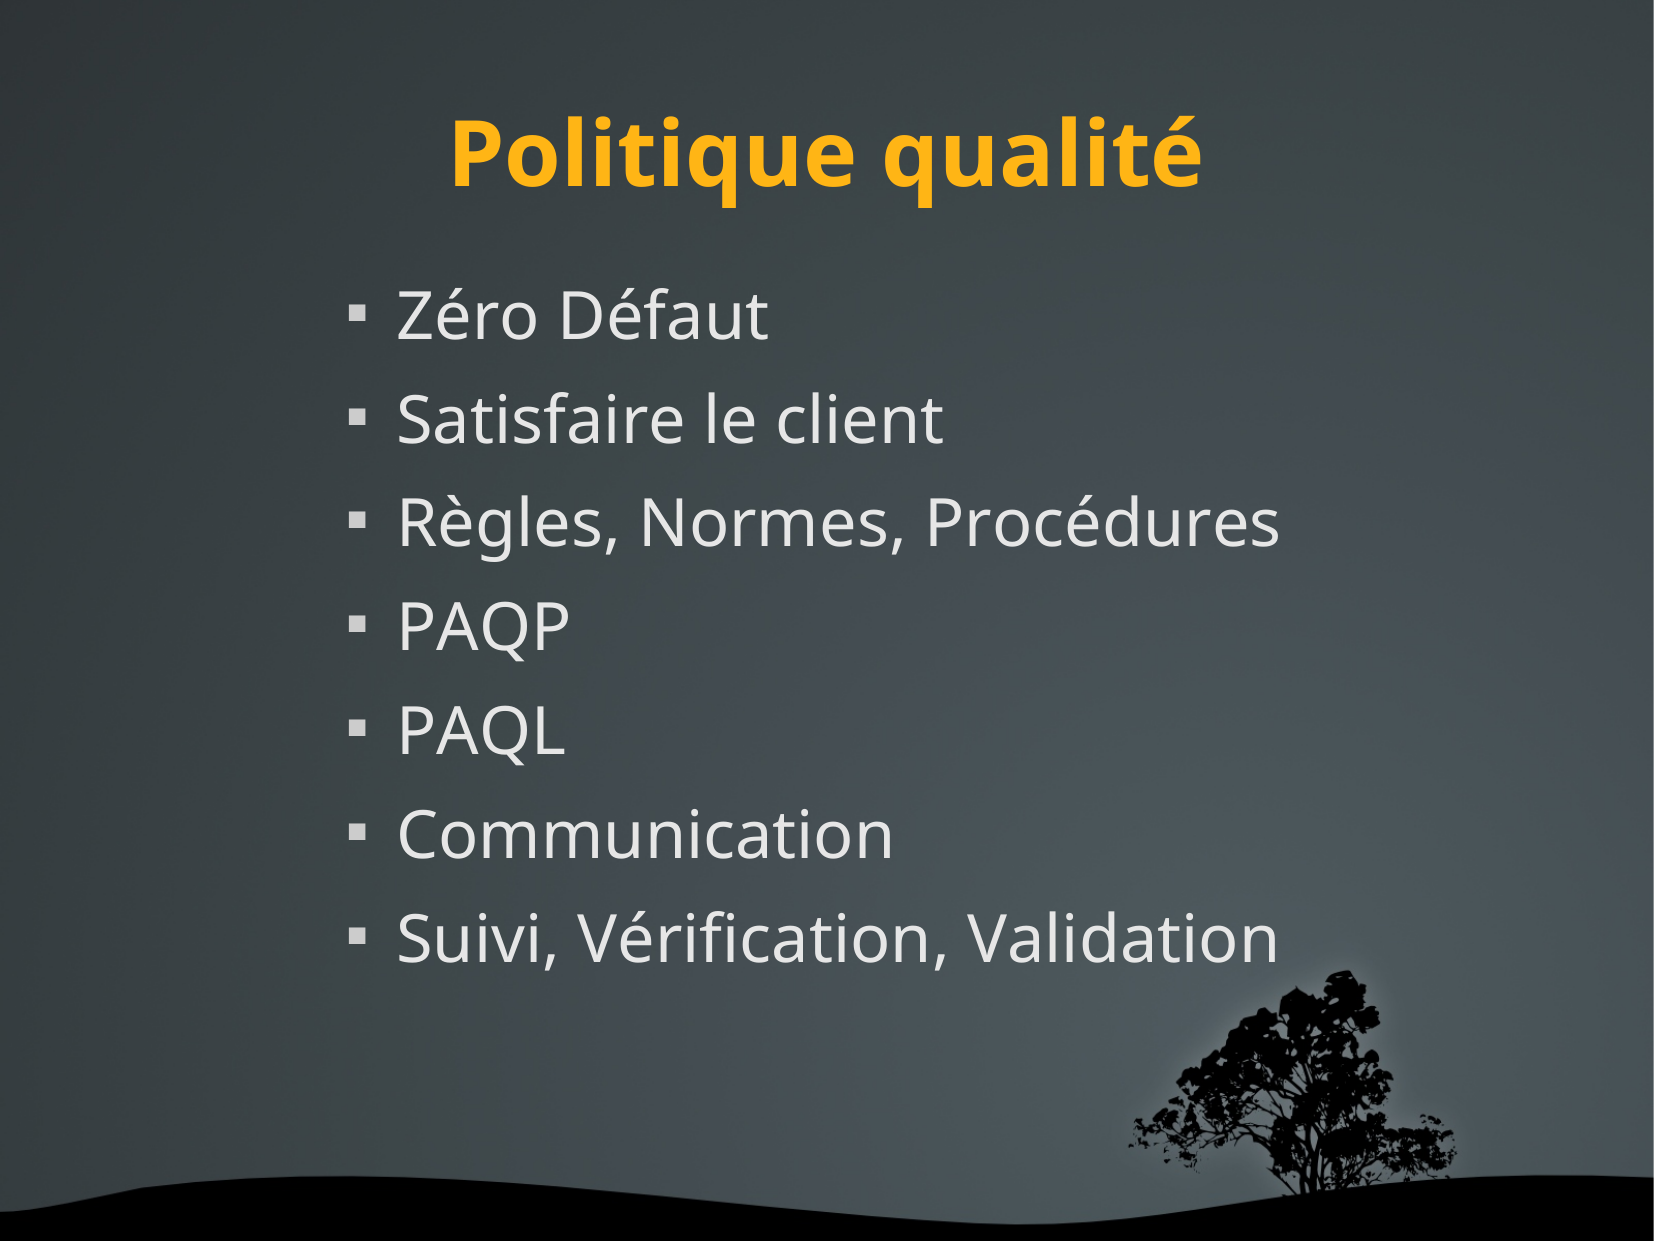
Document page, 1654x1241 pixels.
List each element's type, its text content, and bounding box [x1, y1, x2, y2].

text_box Zéro Défaut Satisfaire le client Règles, Normes, Procédures PAQP PAQL Communication Suivi, Vérification, Validation [236, 165, 1371, 999]
title Politique qualité [82, 49, 1571, 257]
picture [0, 0, 1654, 1241]
